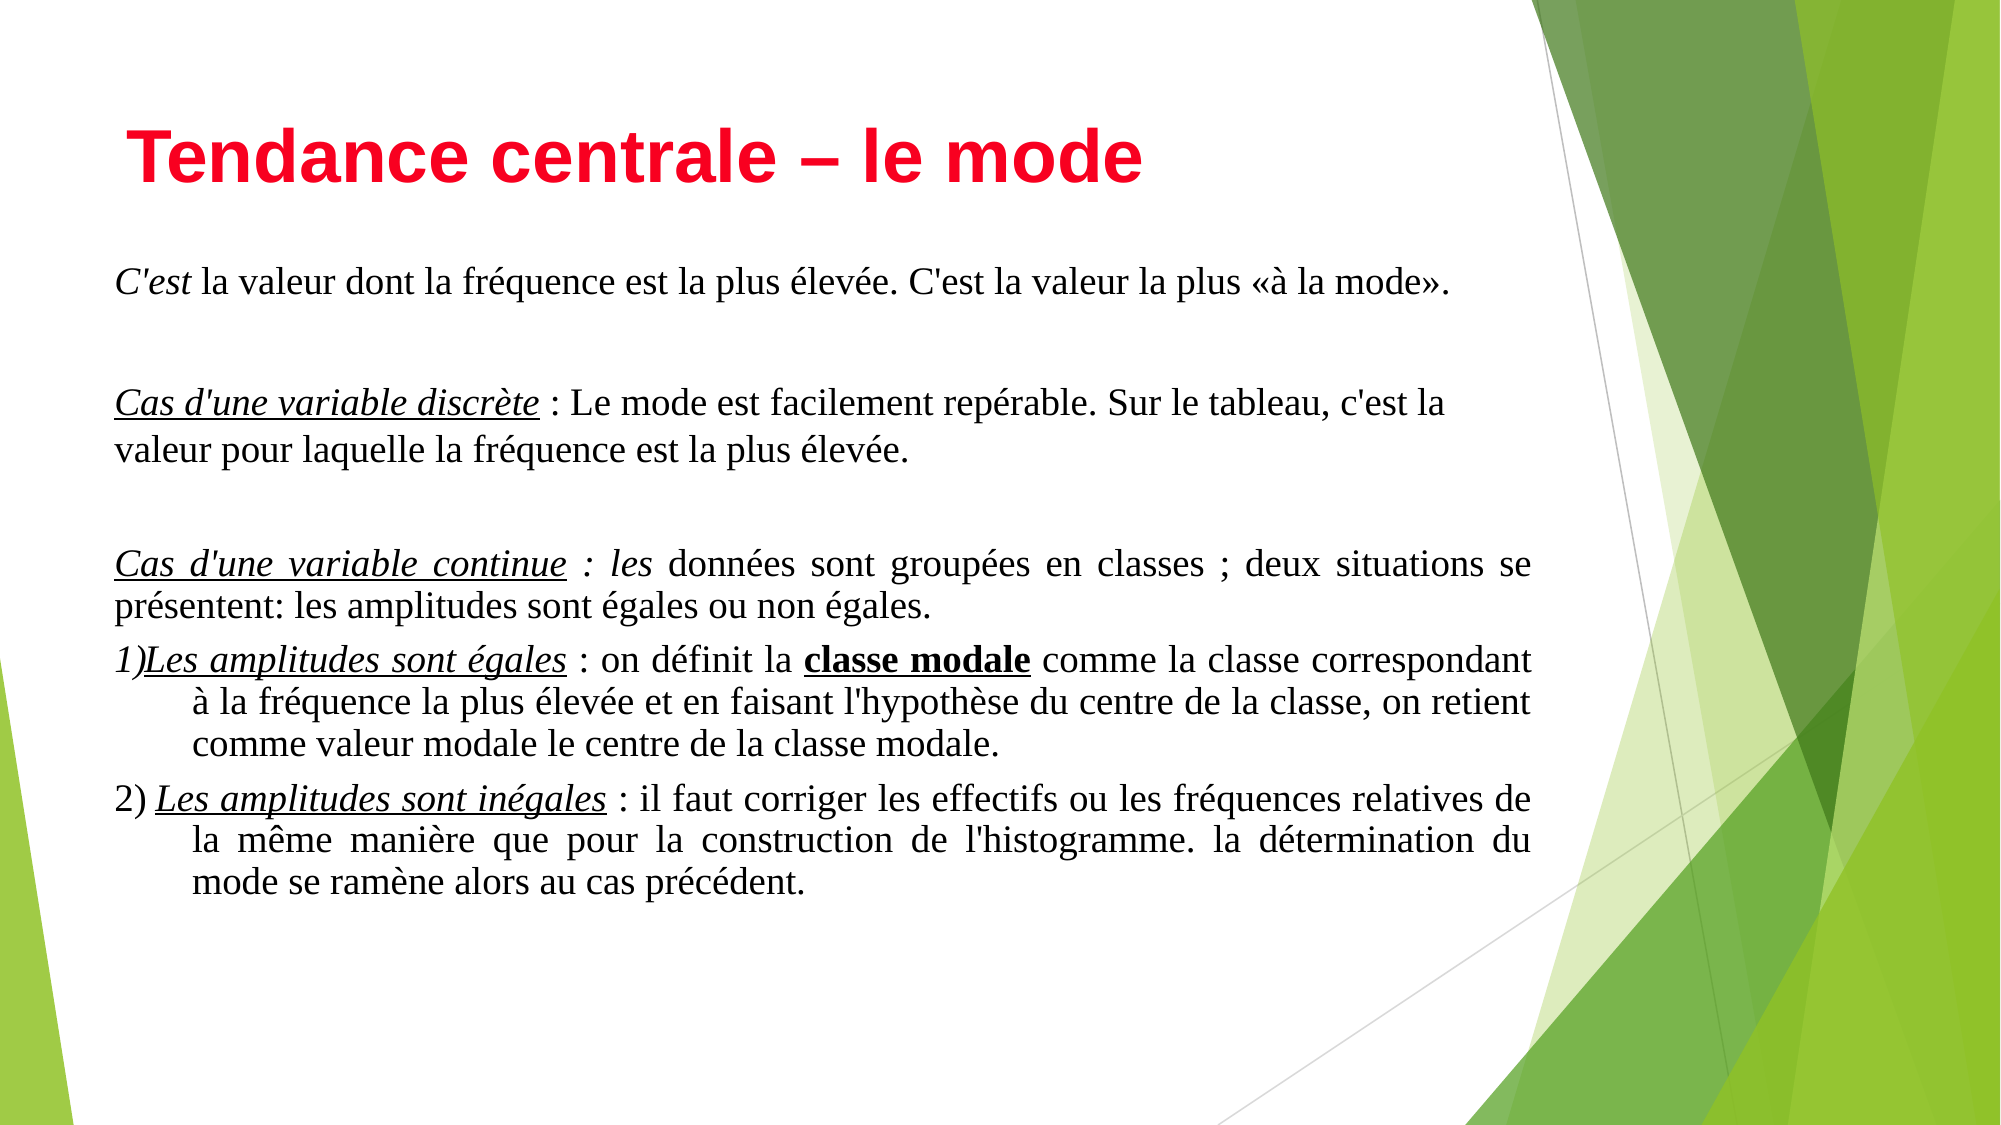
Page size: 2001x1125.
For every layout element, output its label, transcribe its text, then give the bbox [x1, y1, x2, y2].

list C'est la valeur dont la fréquence est la plus élevée. C'est la valeur la plus «à la mode». Cas d'une variable discrète : Le mode est facilement repérable. Sur le tableau, c'est la valeur pour laquelle la fréquence est la plus élevée. Cas d'une variable continue : les données sont groupées en classes ; deux situations se présentent: les amplitudes sont égales ou non égales. Les amplitudes sont égales : on définit la classe modale comme la classe correspondant à la fréquence la plus élevée et en faisant l'hypothèse du centre de la classe, on retient comme valeur modale le centre de la classe modale. Les amplitudes sont inégales : il faut corriger les effectifs ou les fréquences relatives de la même manière que pour la construction de l'histogramme. la détermination du mode se ramène alors au cas précédent. [99, 248, 1548, 923]
title Tendance centrale – le mode [111, 99, 1522, 235]
